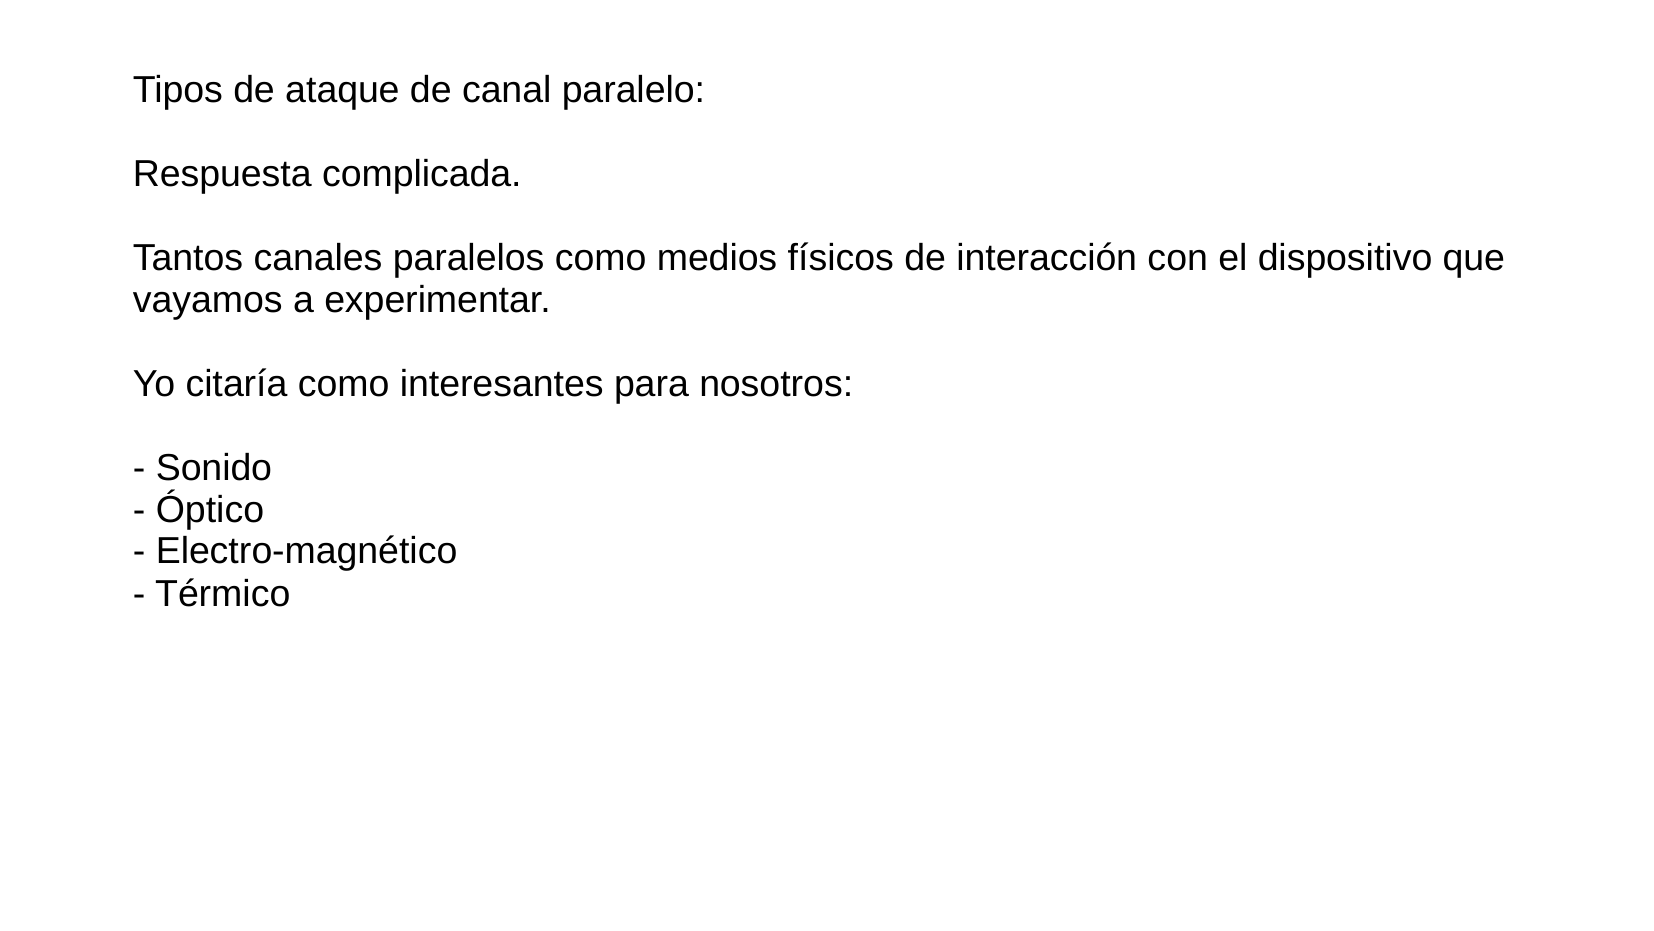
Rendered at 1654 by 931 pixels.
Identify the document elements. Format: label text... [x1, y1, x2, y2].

text_box Tipos de ataque de canal paralelo: Respuesta complicada. Tantos canales paralelos como medios físicos de interacción con el dispositivo que vayamos a experimentar. Yo citaría como interesantes para nosotros: - Sonido - Óptico - Electro-magnético - Térmico [118, 60, 1536, 823]
